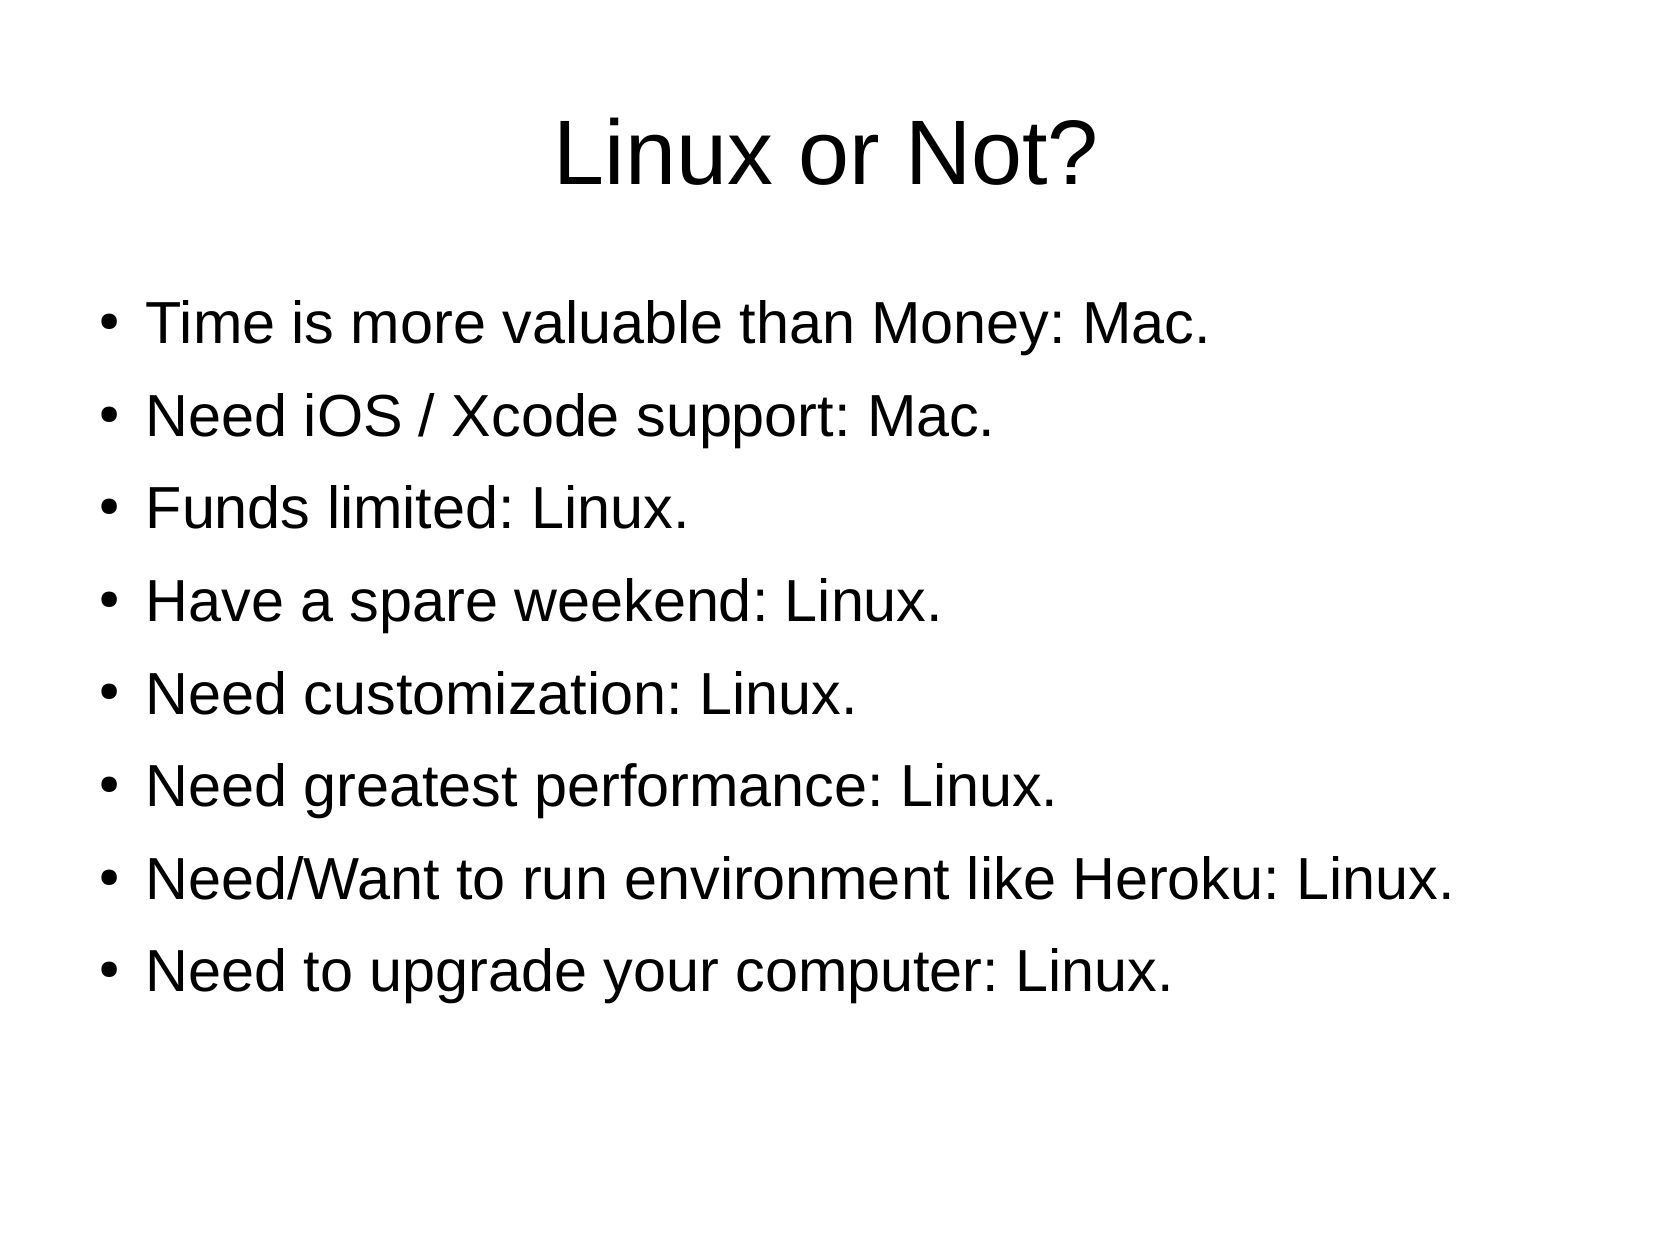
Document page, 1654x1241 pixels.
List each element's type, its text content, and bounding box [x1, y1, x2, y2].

title Linux or Not? [82, 49, 1571, 257]
list Time is more valuable than Money: Mac. Need iOS / Xcode support: Mac. Funds limited: Linux. Have a spare weekend: Linux. Need customization: Linux. Need greatest performance: Linux. Need/Want to run environment like Heroku: Linux. Need to upgrade your computer: Linux. [82, 290, 1571, 1010]
